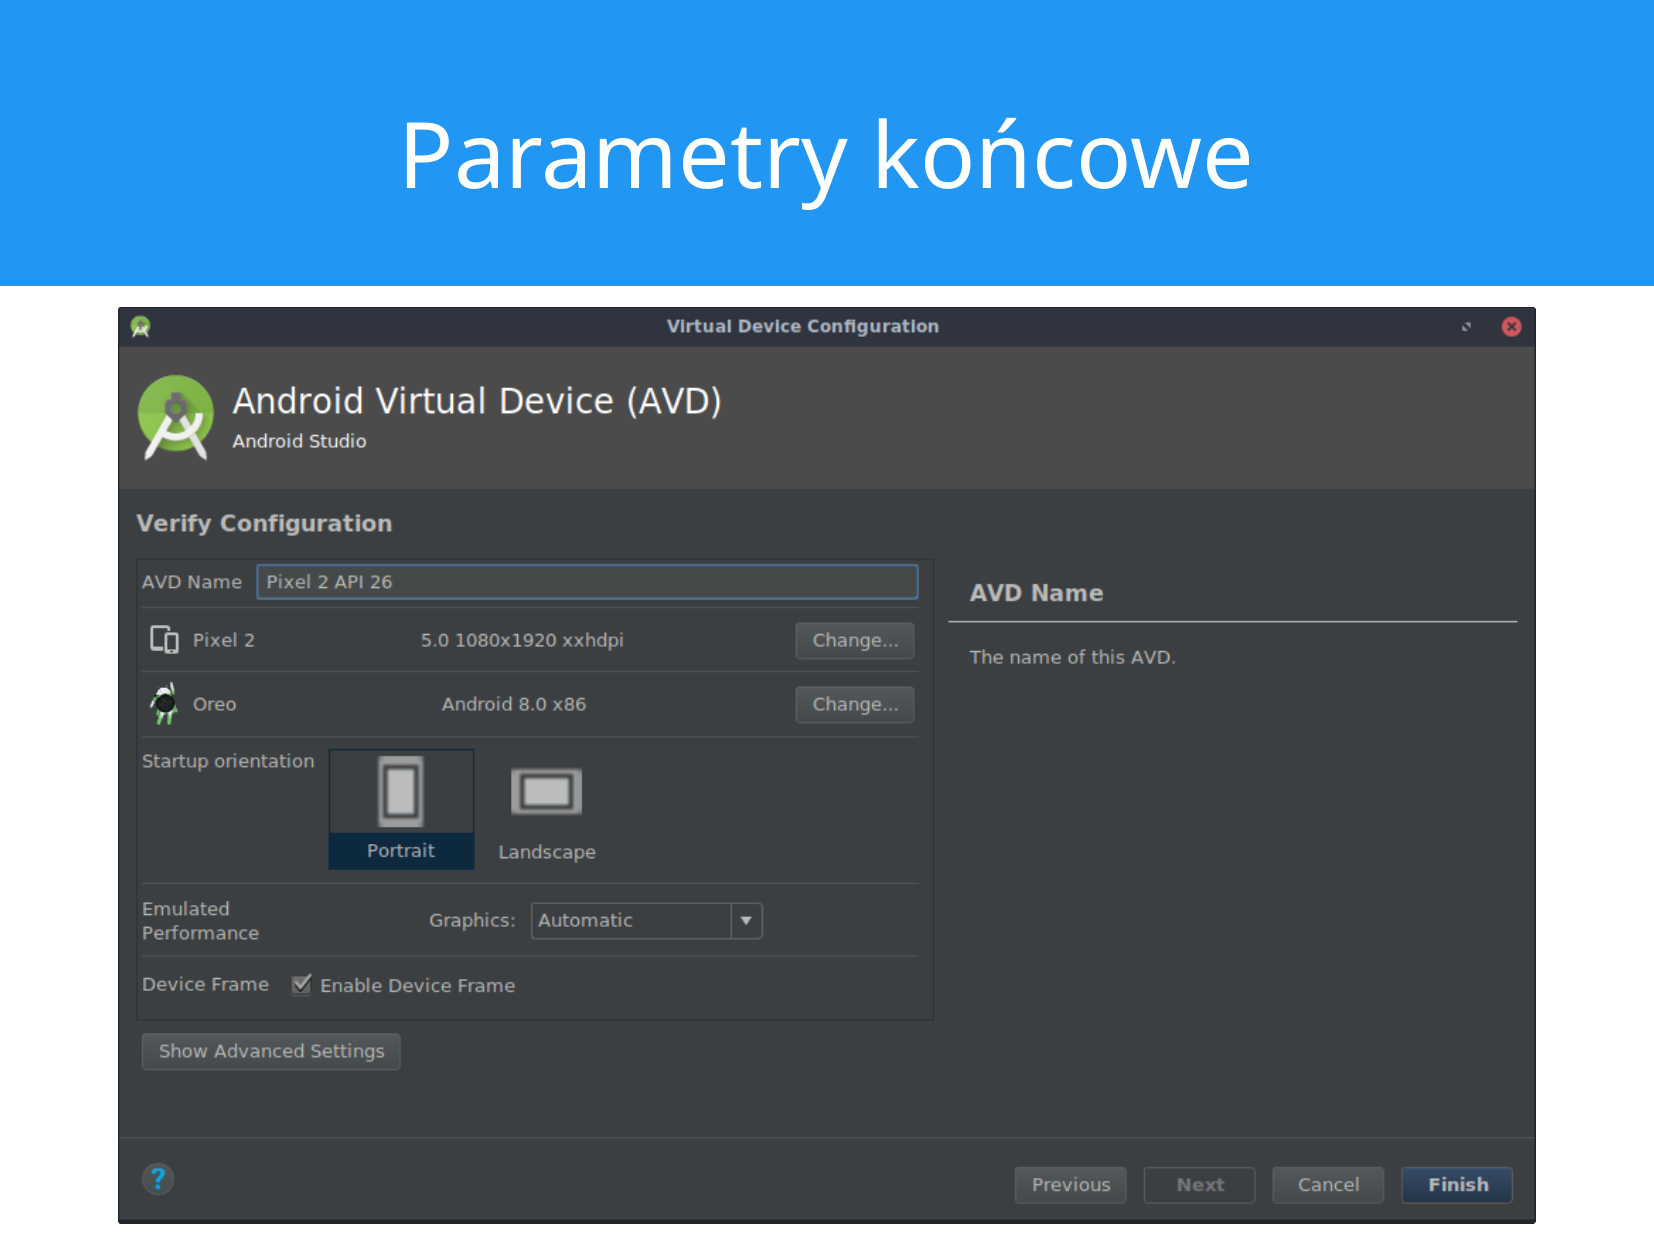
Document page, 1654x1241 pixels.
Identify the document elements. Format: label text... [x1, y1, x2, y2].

picture [118, 307, 1536, 1224]
title Parametry końcowe [82, 49, 1571, 257]
